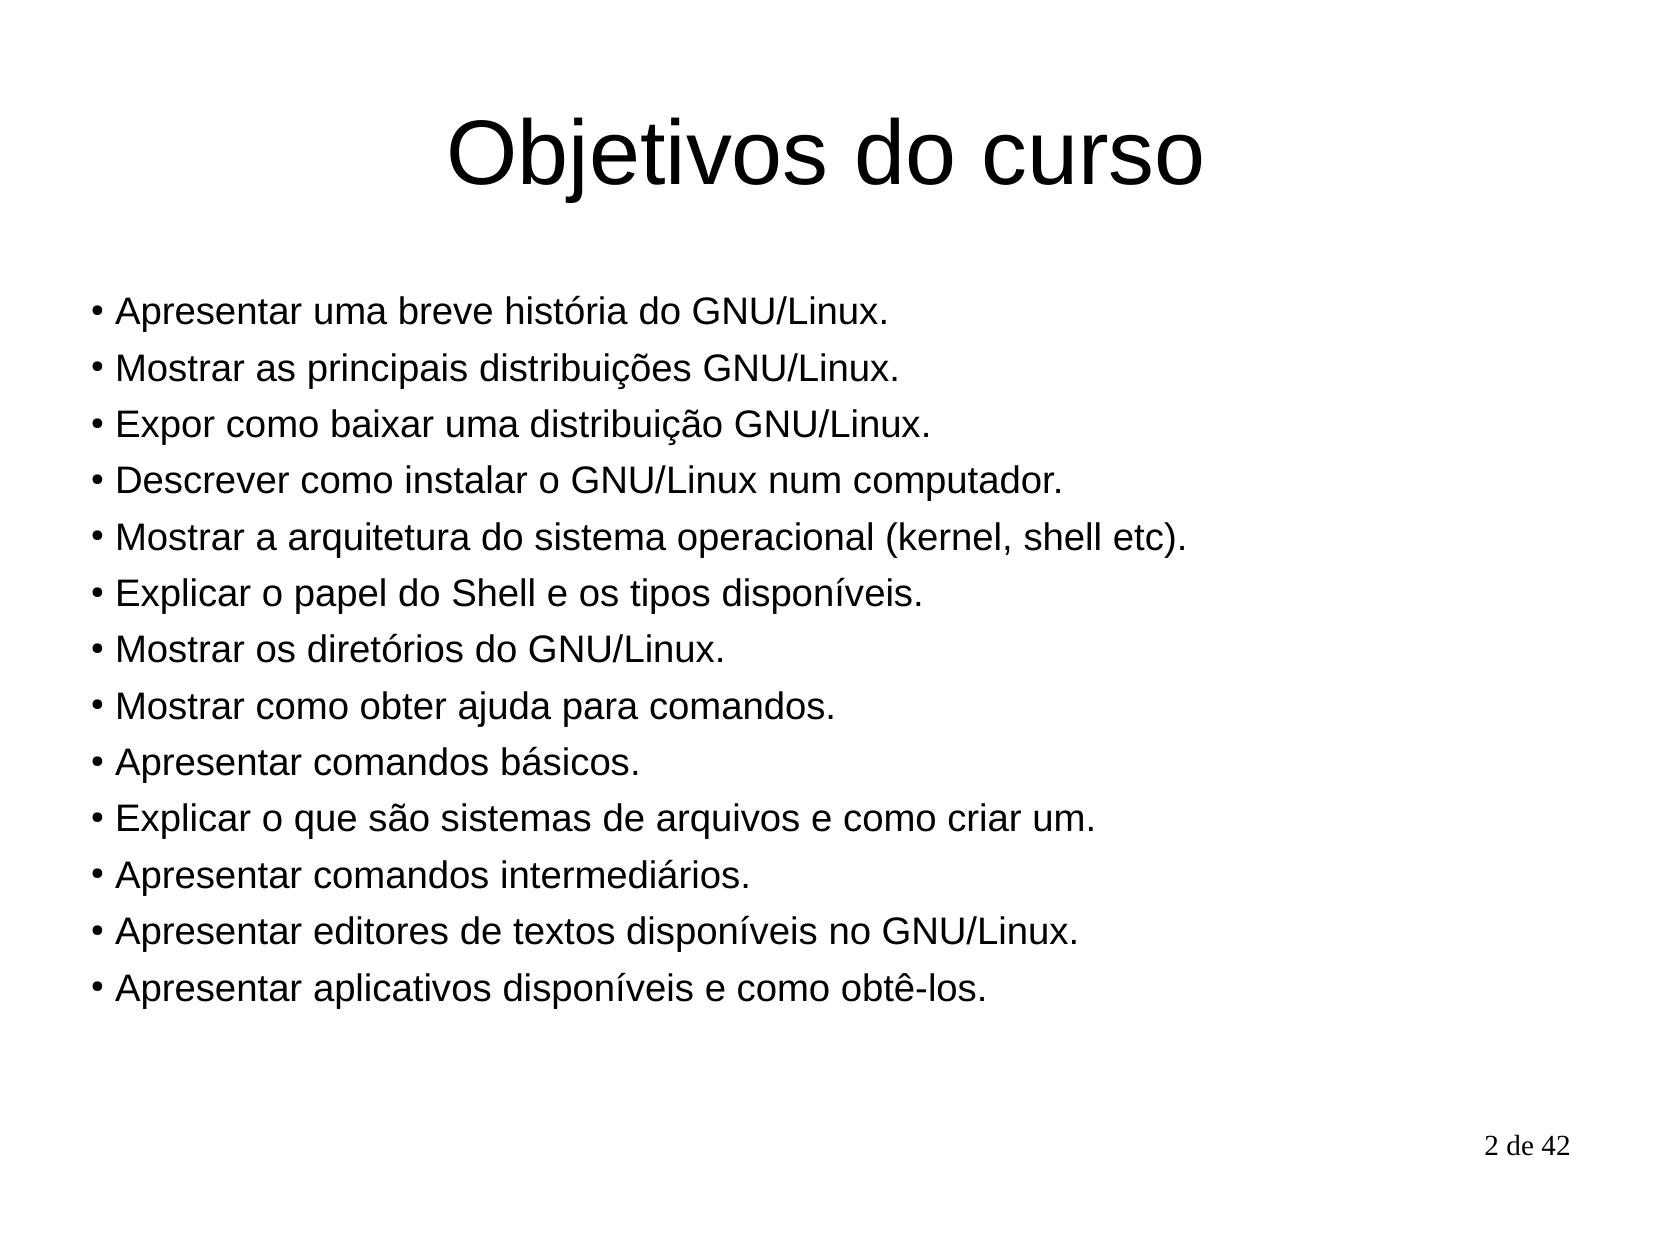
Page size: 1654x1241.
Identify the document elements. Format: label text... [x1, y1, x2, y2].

title Objetivos do curso [82, 49, 1571, 257]
list Apresentar uma breve história do GNU/Linux. Mostrar as principais distribuições GNU/Linux. Expor como baixar uma distribuição GNU/Linux. Descrever como instalar o GNU/Linux num computador. Mostrar a arquitetura do sistema operacional (kernel, shell etc). Explicar o papel do Shell e os tipos disponíveis. Mostrar os diretórios do GNU/Linux. Mostrar como obter ajuda para comandos. Apresentar comandos básicos. Explicar o que são sistemas de arquivos e como criar um. Apresentar comandos intermediários. Apresentar editores de textos disponíveis no GNU/Linux. Apresentar aplicativos disponíveis e como obtê-los. [82, 290, 1571, 1010]
